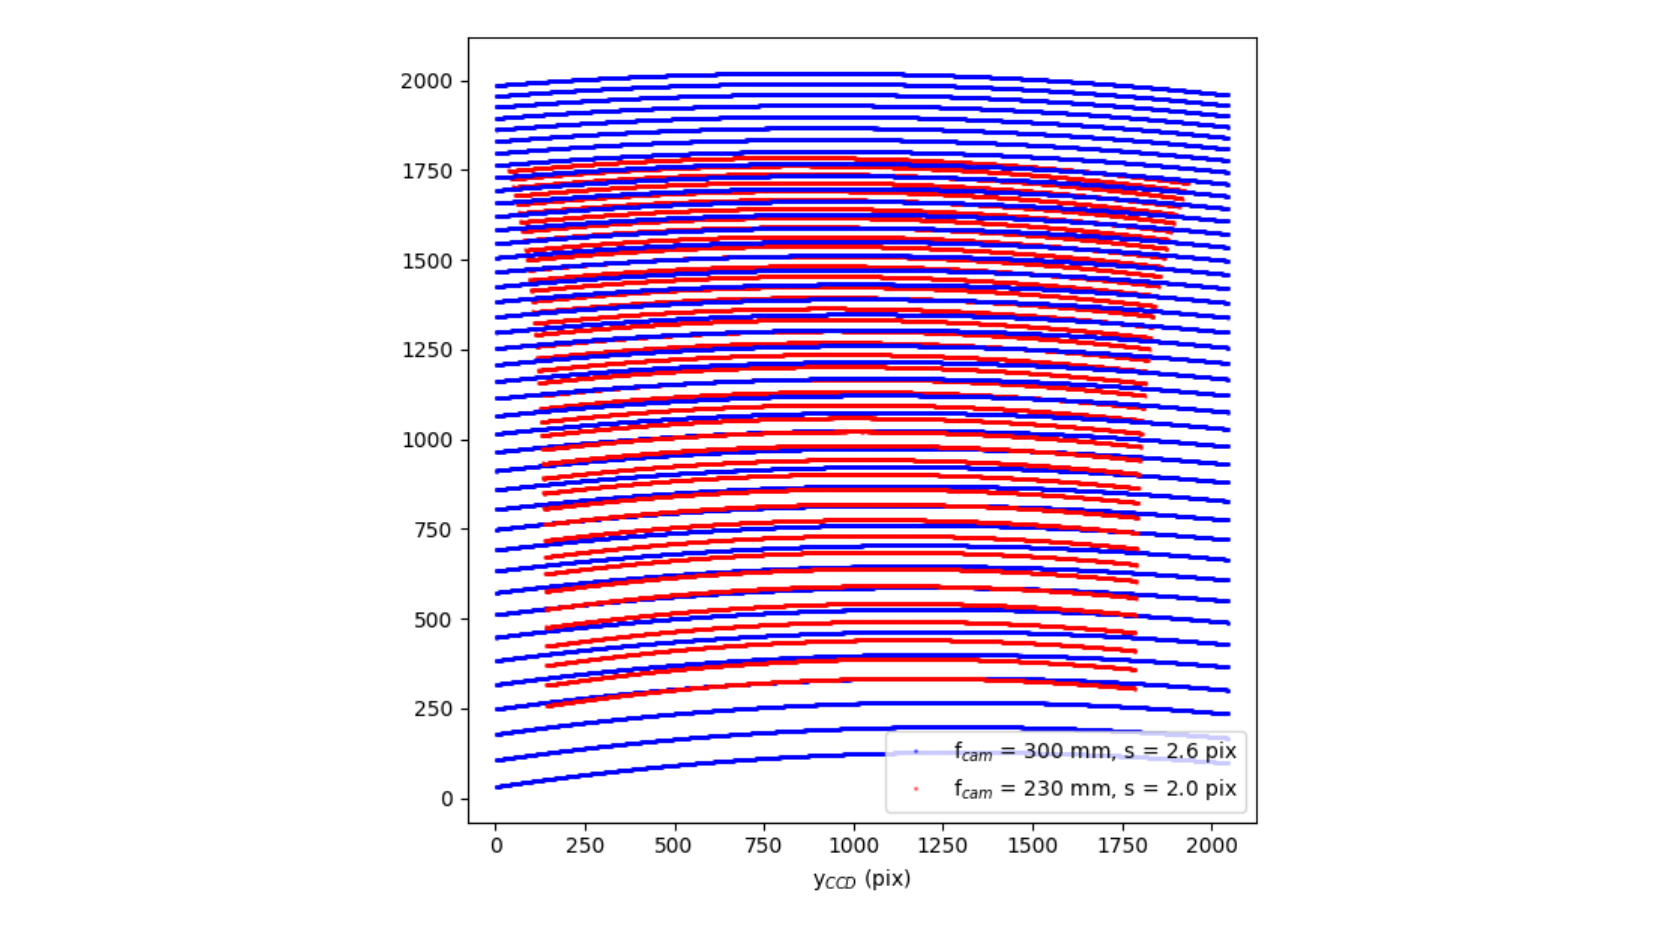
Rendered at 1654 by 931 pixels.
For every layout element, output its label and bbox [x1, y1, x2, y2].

picture [378, 15, 1279, 916]
